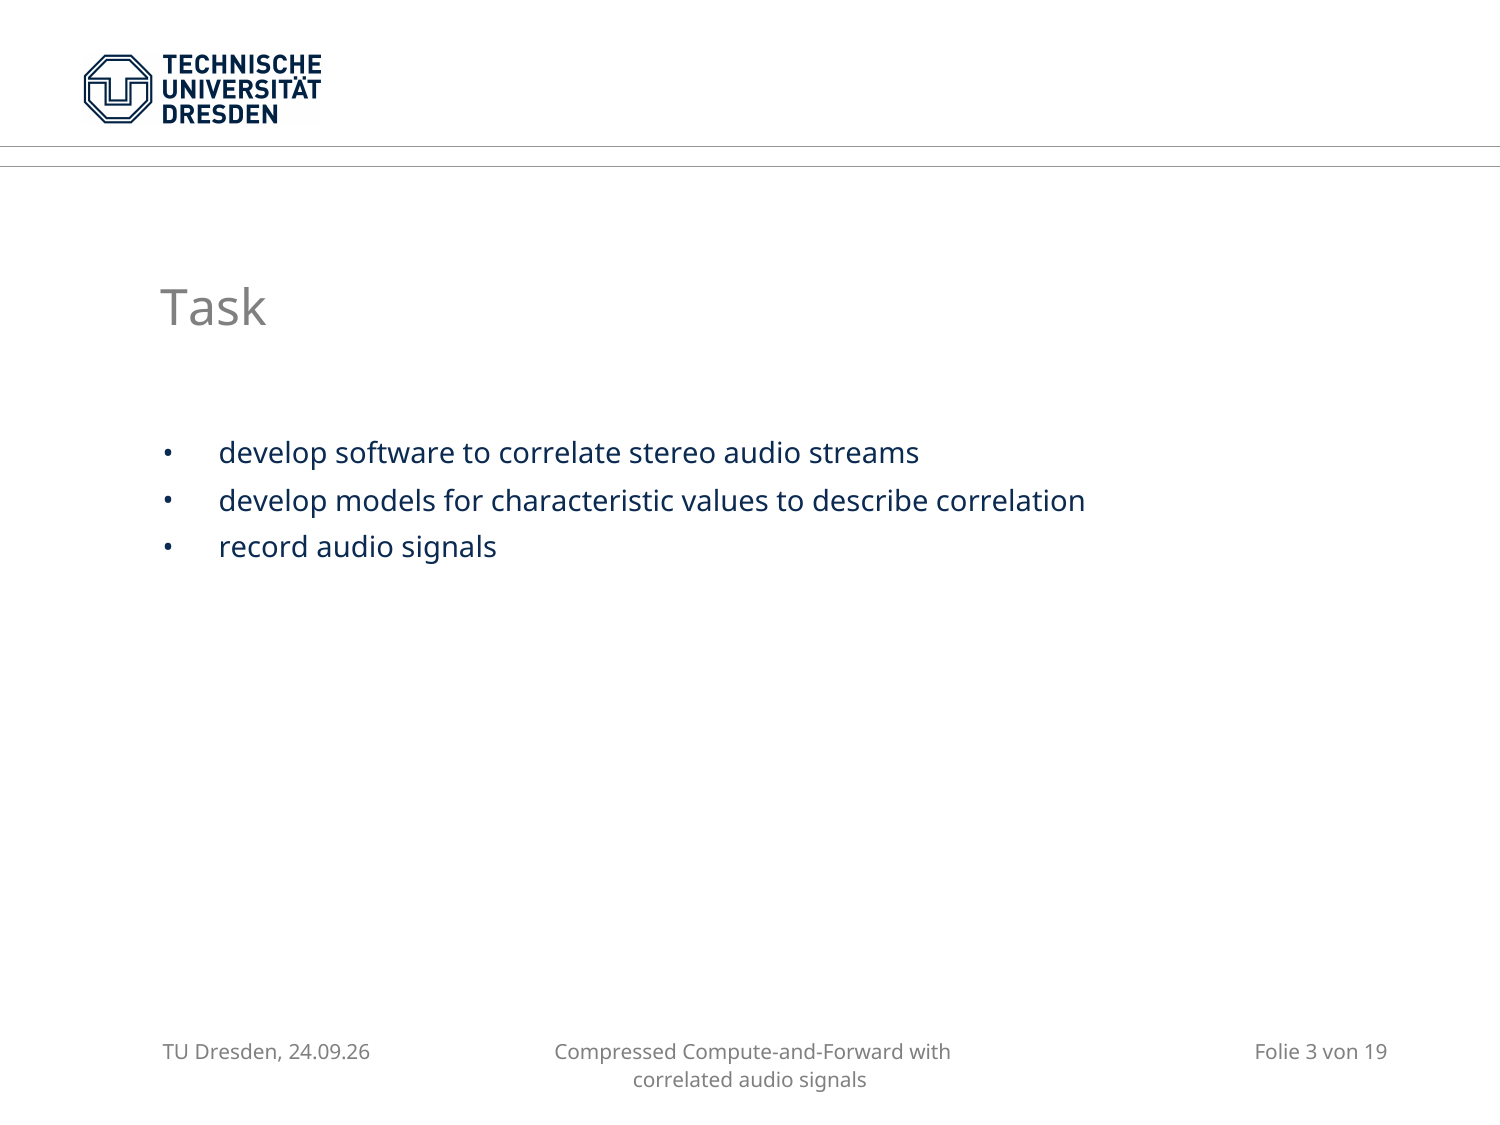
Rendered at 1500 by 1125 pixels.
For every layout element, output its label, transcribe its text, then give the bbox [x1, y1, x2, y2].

title Task [160, 238, 1392, 374]
list develop software to correlate stereo audio streams develop models for characteristic values to describe correlation record audio signals [162, 425, 1388, 1093]
picture [83, 54, 321, 124]
